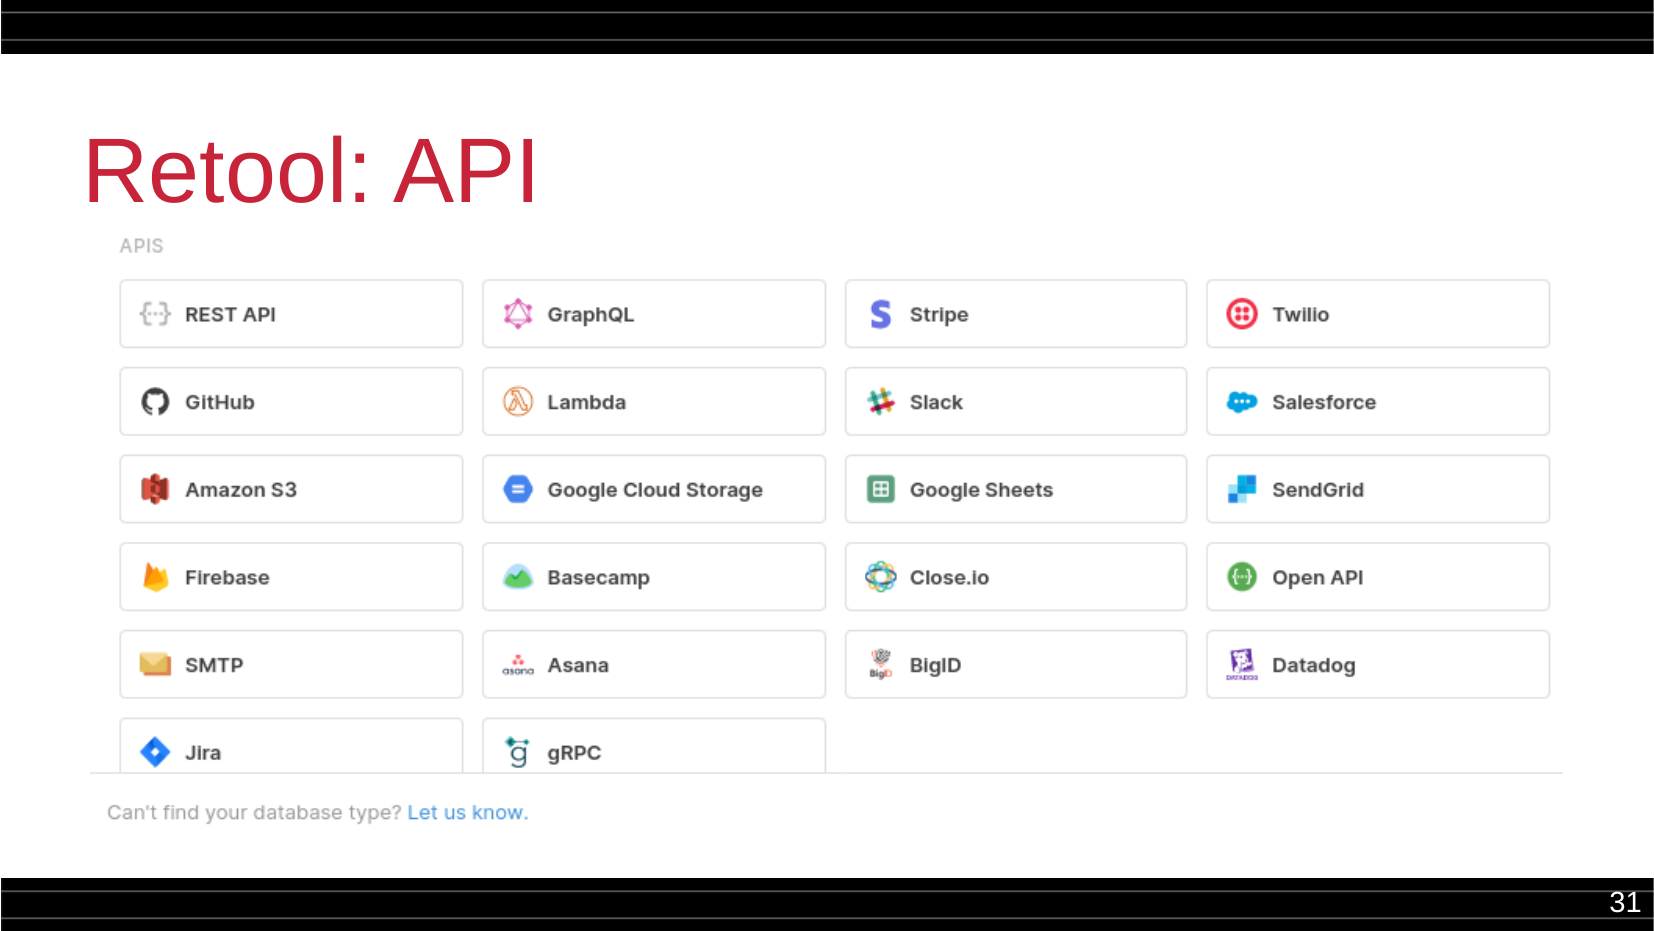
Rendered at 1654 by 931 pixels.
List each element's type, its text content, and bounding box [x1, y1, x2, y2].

picture [90, 231, 1563, 843]
picture [1, 0, 1654, 54]
title Retool: API [82, 92, 1571, 249]
picture [1, 878, 1654, 931]
